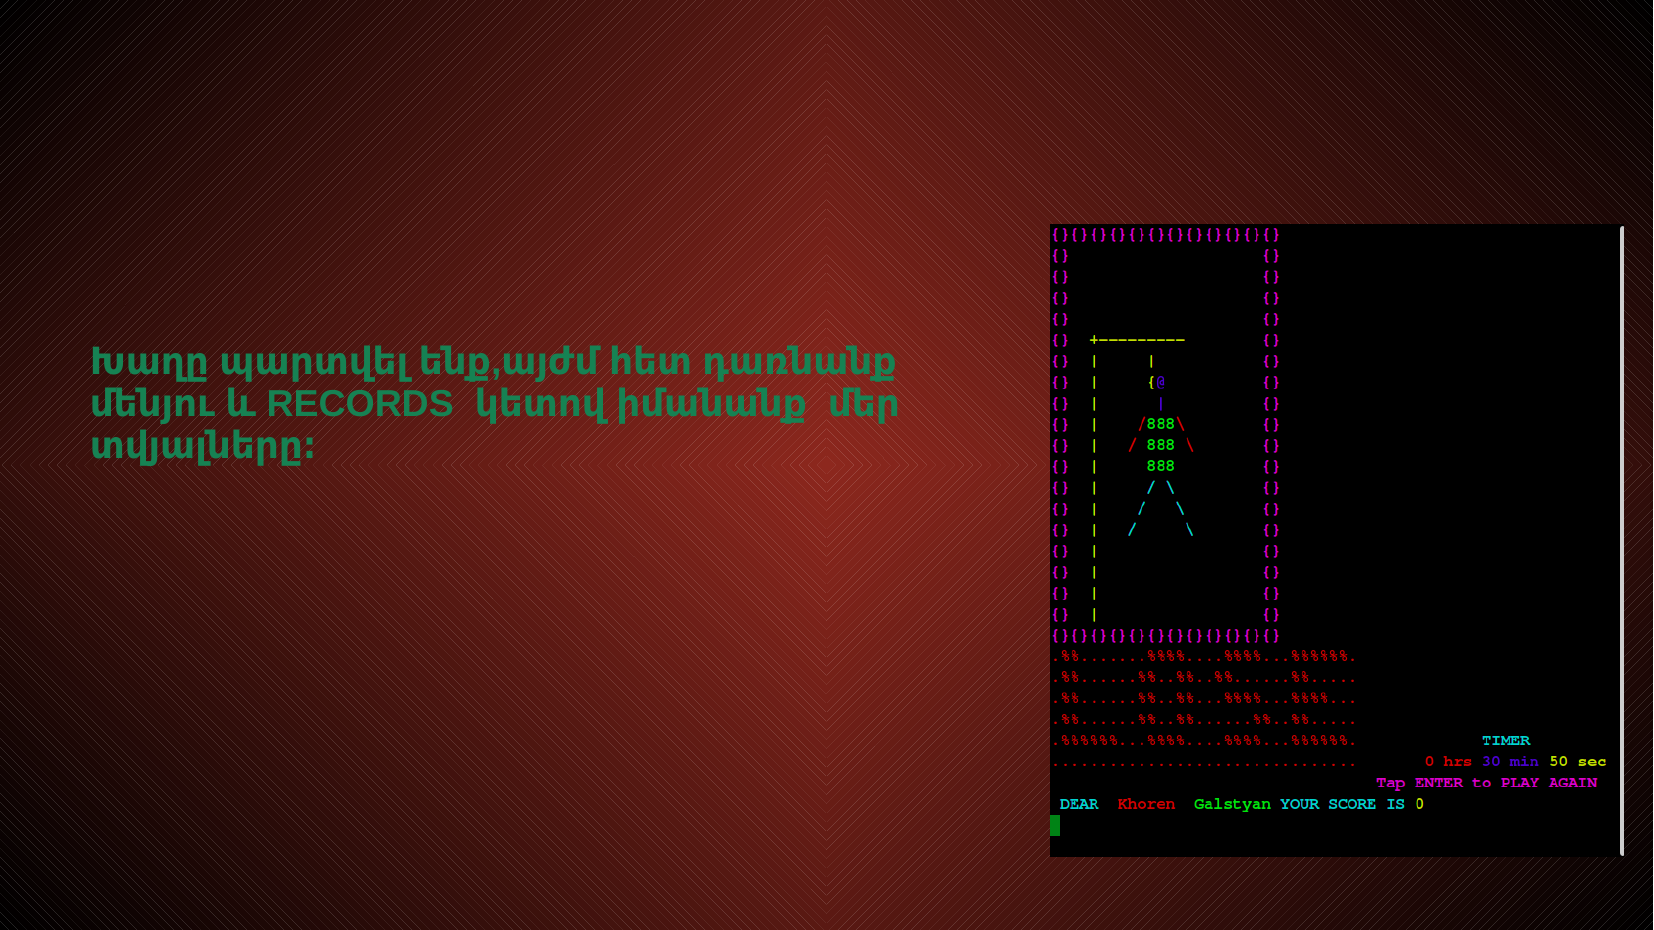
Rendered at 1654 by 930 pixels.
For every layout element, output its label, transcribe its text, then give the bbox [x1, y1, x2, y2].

picture [1050, 224, 1624, 858]
text_box Խաղը պարտվել ենք,այժմ հետ դառնանք մենյու և RECORDS կետով իմանանք մեր տվյալները։ [75, 332, 926, 474]
